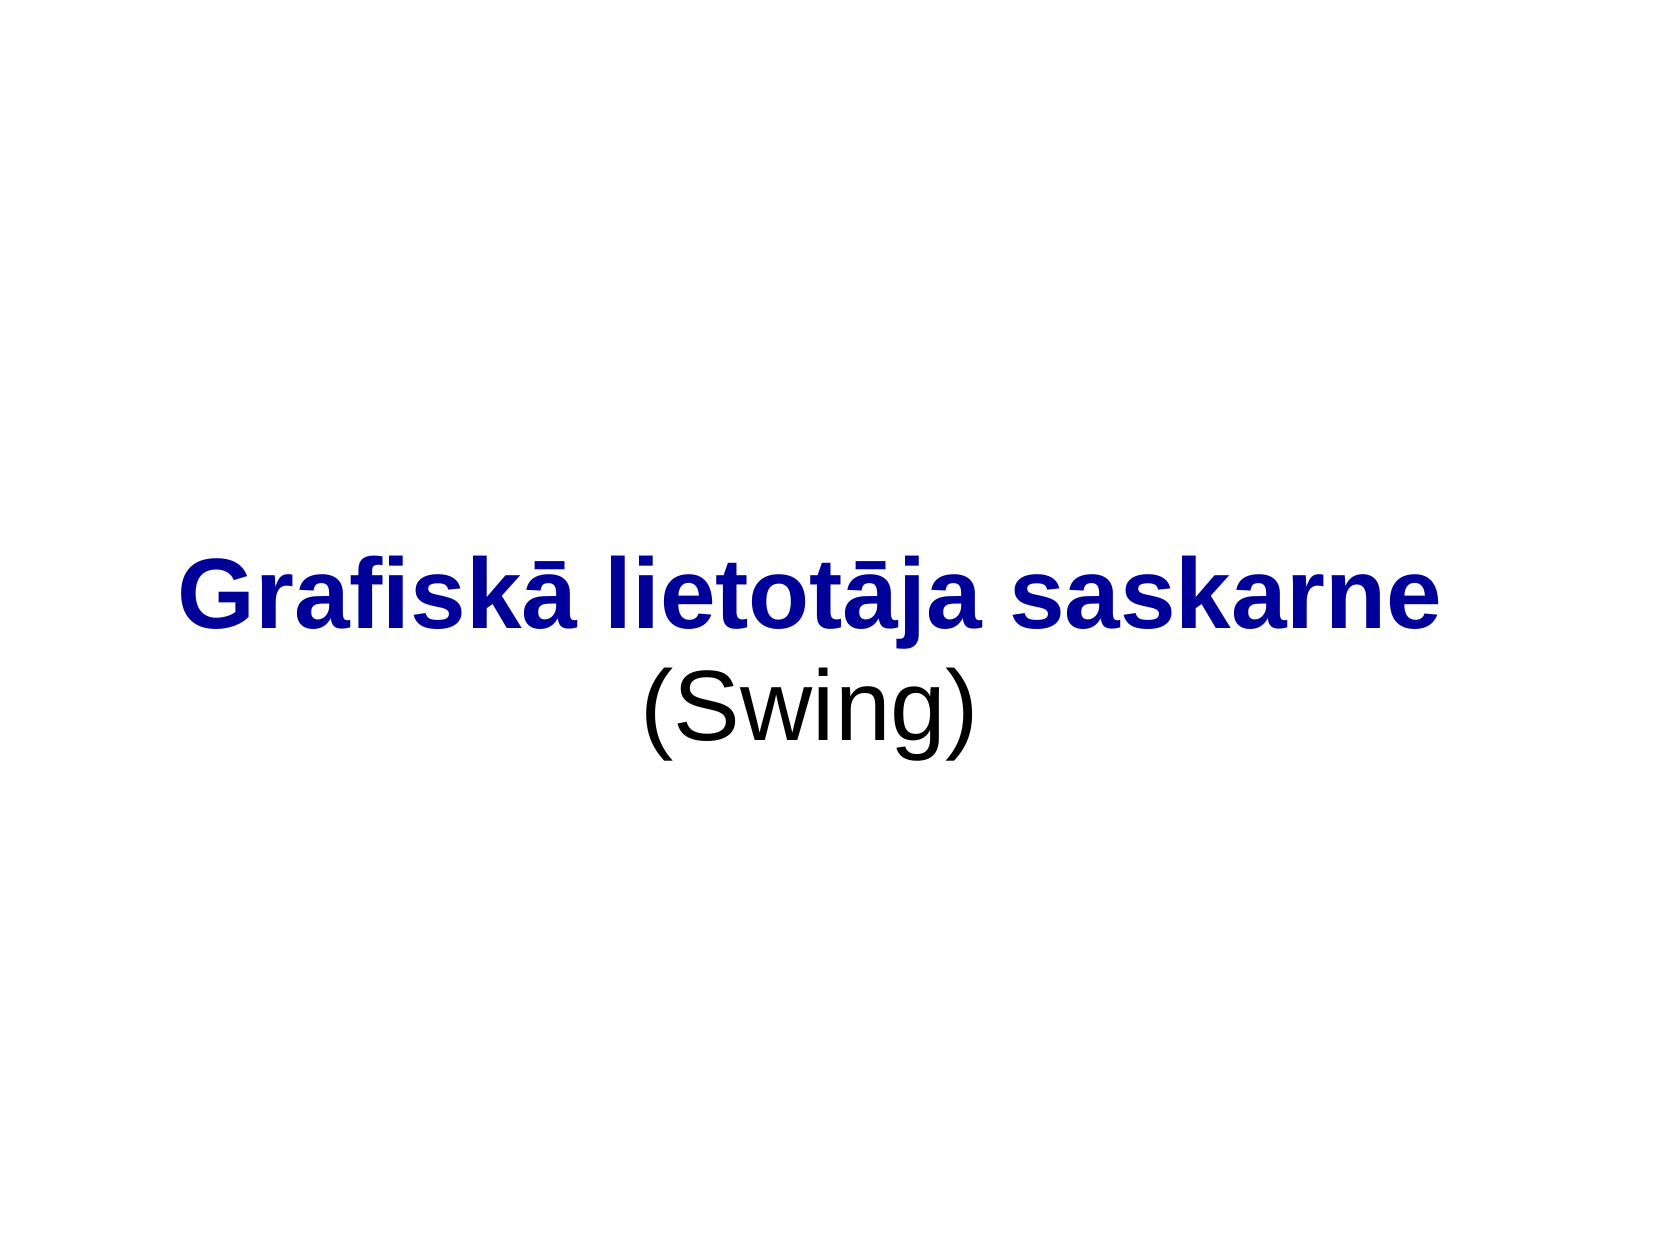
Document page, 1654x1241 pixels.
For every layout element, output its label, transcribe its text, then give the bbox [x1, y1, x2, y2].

subtitle Grafiskā lietotāja saskarne (Swing) [82, 290, 1538, 1010]
